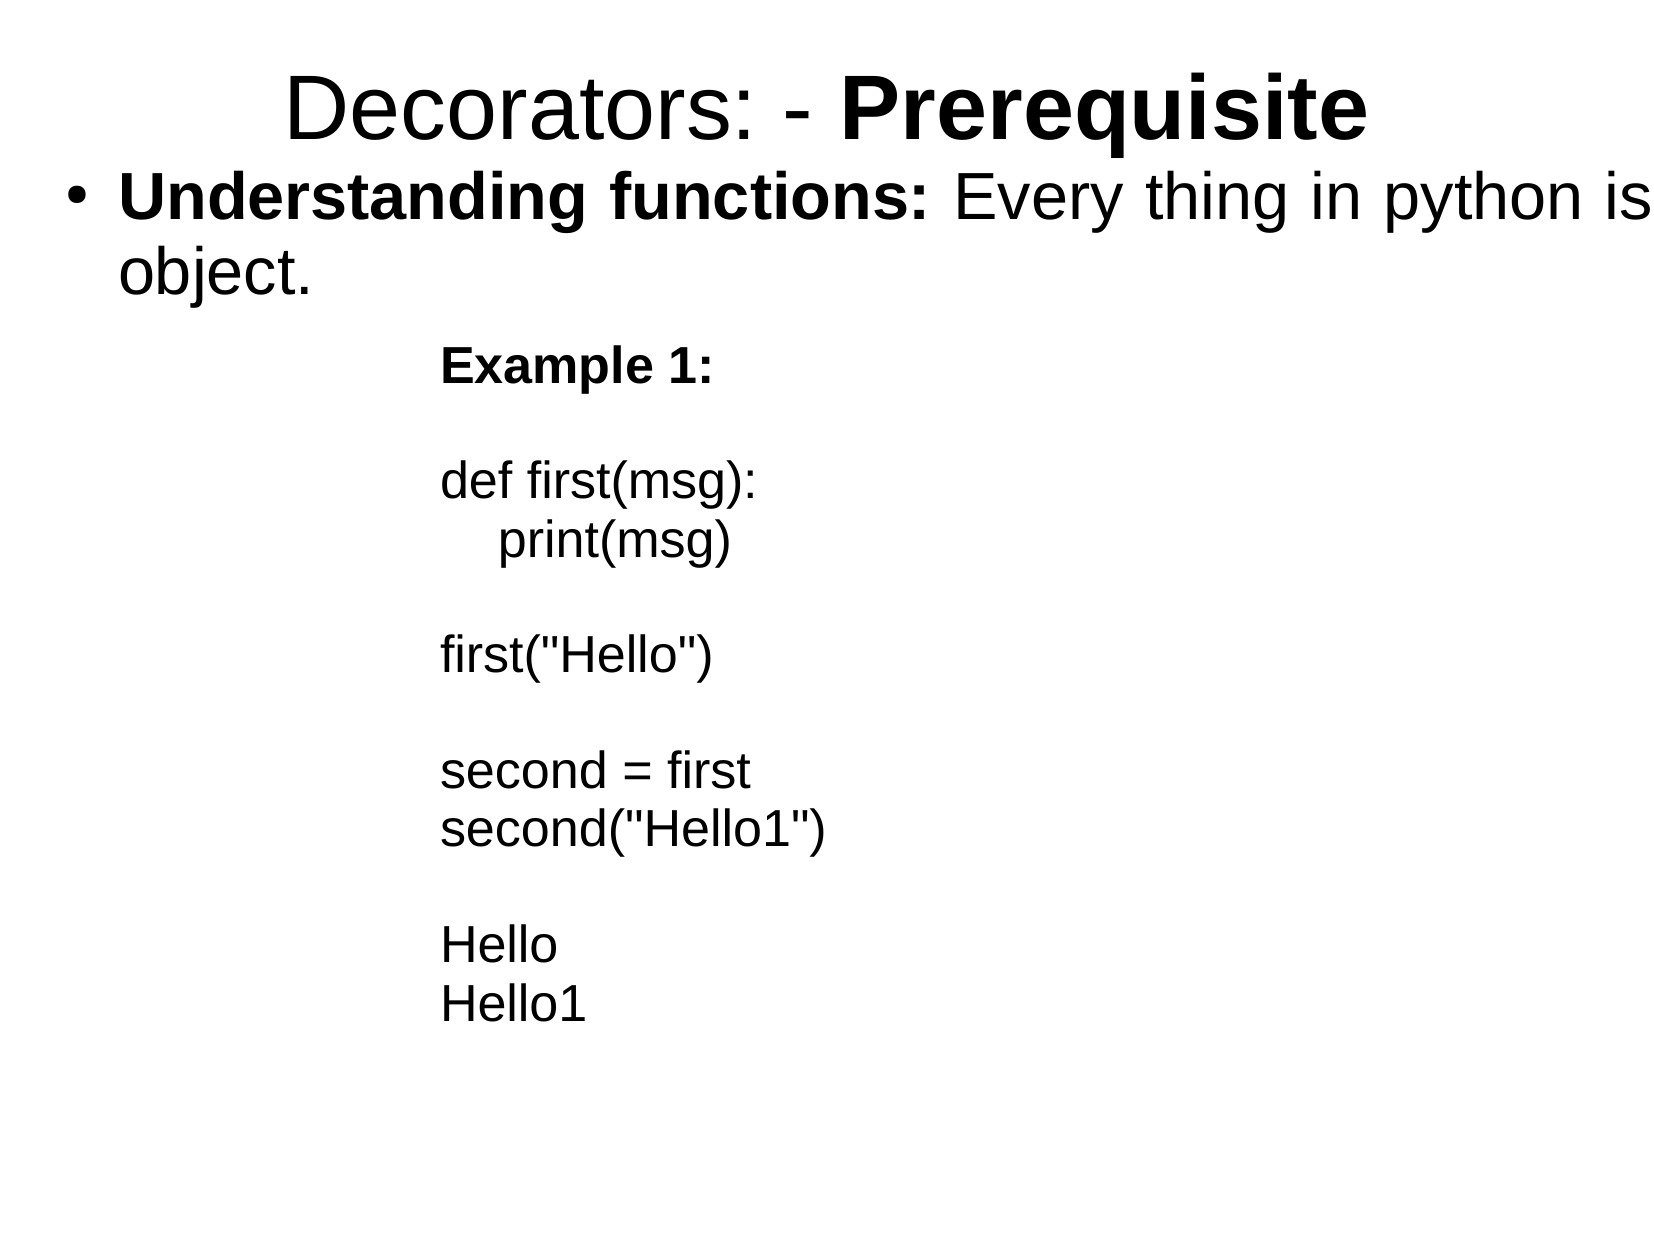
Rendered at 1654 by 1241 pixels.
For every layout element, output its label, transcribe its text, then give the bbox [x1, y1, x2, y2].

title Decorators: - Prerequisite [82, 49, 1571, 159]
text_box Example 1: def first(msg): print(msg) first("Hello") second = first second("Hello1") Hello Hello1 [425, 328, 1099, 1040]
list Understanding functions: Every thing in python is object. [47, 159, 1654, 1176]
